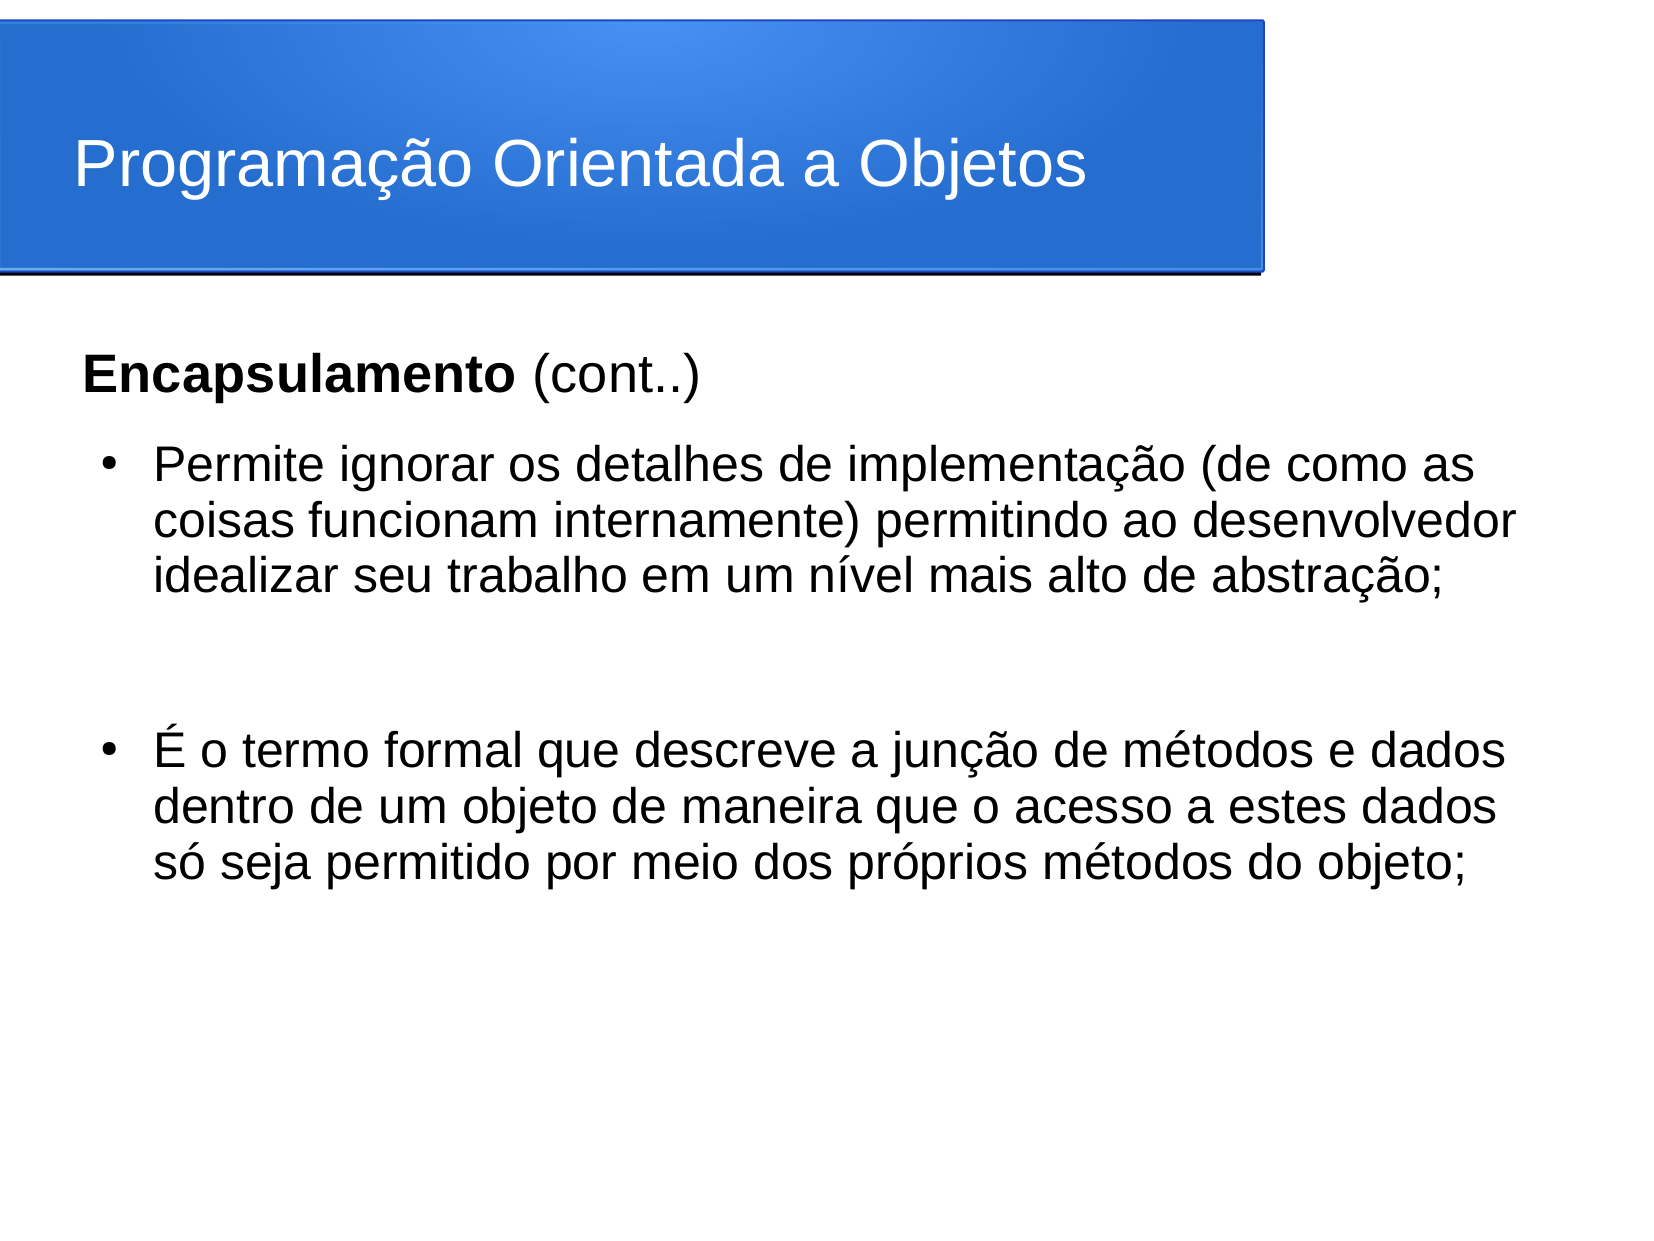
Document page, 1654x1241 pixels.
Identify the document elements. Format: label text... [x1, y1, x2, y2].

list Encapsulamento (cont..) Permite ignorar os detalhes de implementação (de como as coisas funcionam internamente) permitindo ao desenvolvedor idealizar seu trabalho em um nível mais alto de abstração; É o termo formal que descreve a junção de métodos e dados dentro de um objeto de maneira que o acesso a estes dados só seja permitido por meio dos próprios métodos do objeto; [82, 343, 1538, 1063]
text_box Programação Orientada a Objetos [73, 125, 1123, 201]
